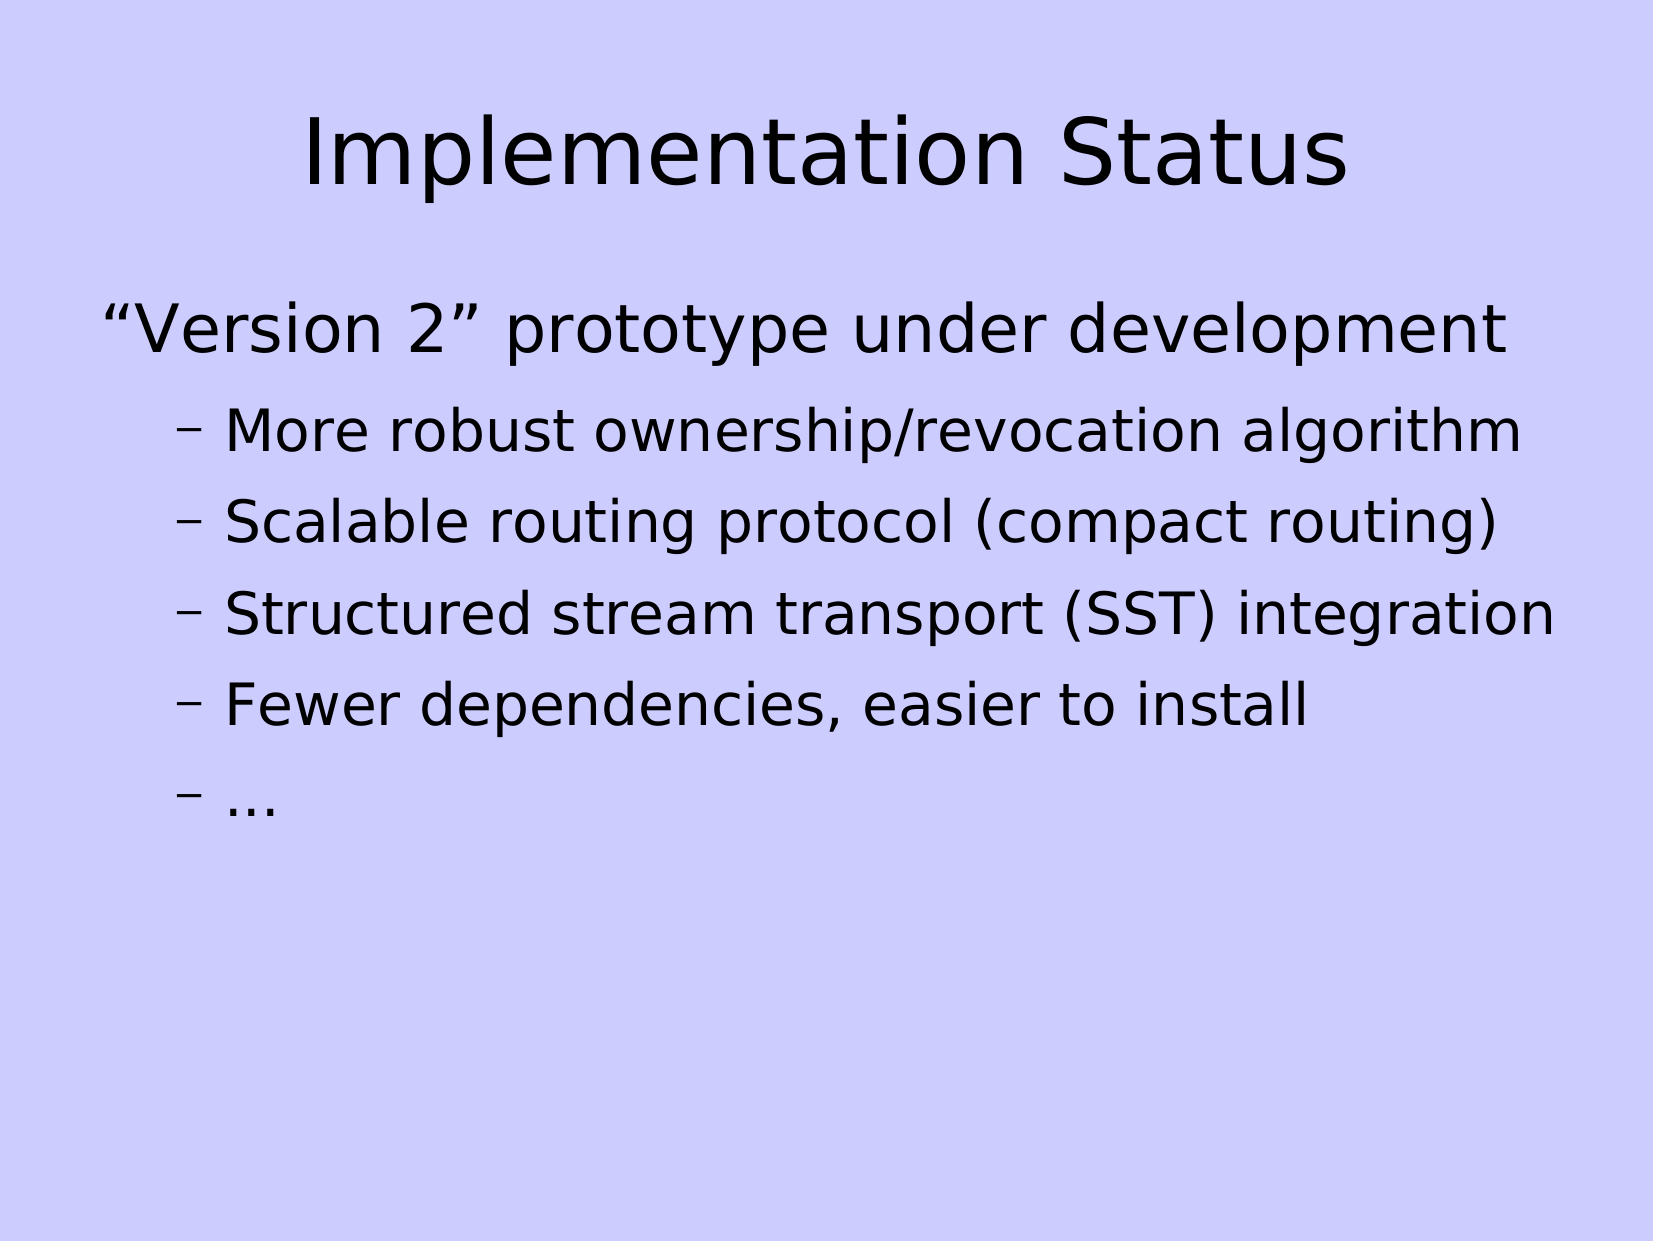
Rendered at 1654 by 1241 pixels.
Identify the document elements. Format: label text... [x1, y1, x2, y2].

title Implementation Status [82, 49, 1571, 257]
list “Version 2” prototype under development More robust ownership/revocation algorithm Scalable routing protocol (compact routing) Structured stream transport (SST) integration Fewer dependencies, easier to install ... [82, 290, 1571, 1109]
